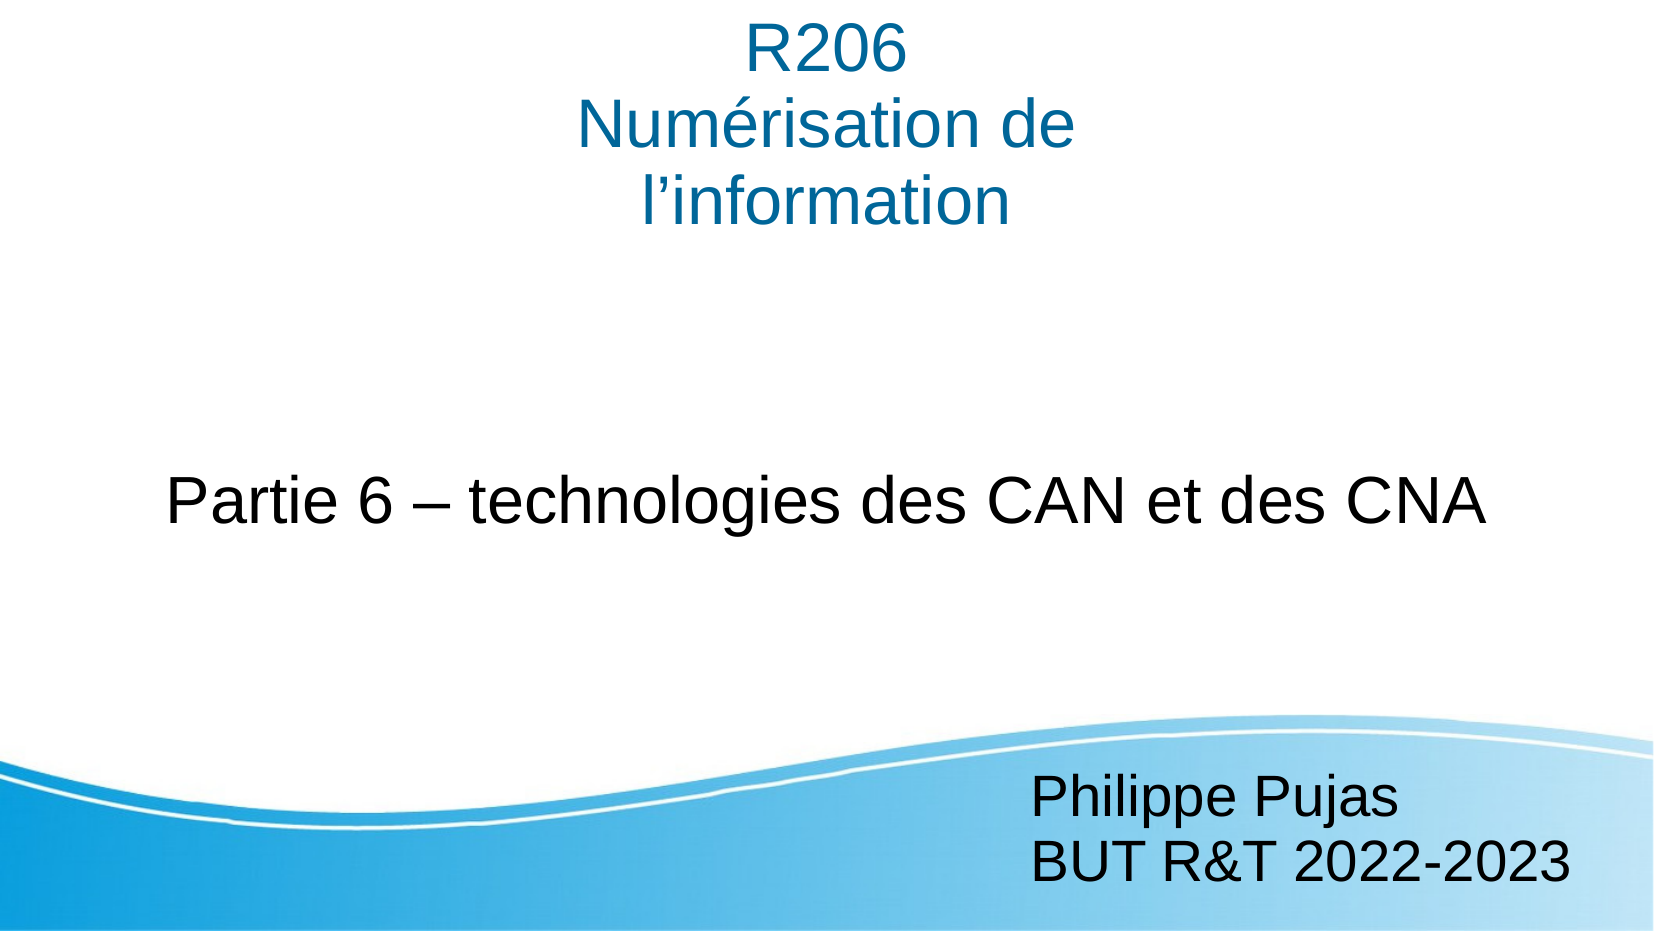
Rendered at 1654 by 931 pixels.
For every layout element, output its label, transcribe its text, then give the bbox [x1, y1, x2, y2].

picture [0, 714, 1654, 931]
subtitle Partie 6 – technologies des CAN et des CNA [82, 274, 1571, 727]
title R206 Numérisation de l’information [389, 8, 1264, 240]
text_box Philippe Pujas BUT R&T 2022-2023 [1015, 755, 1654, 926]
